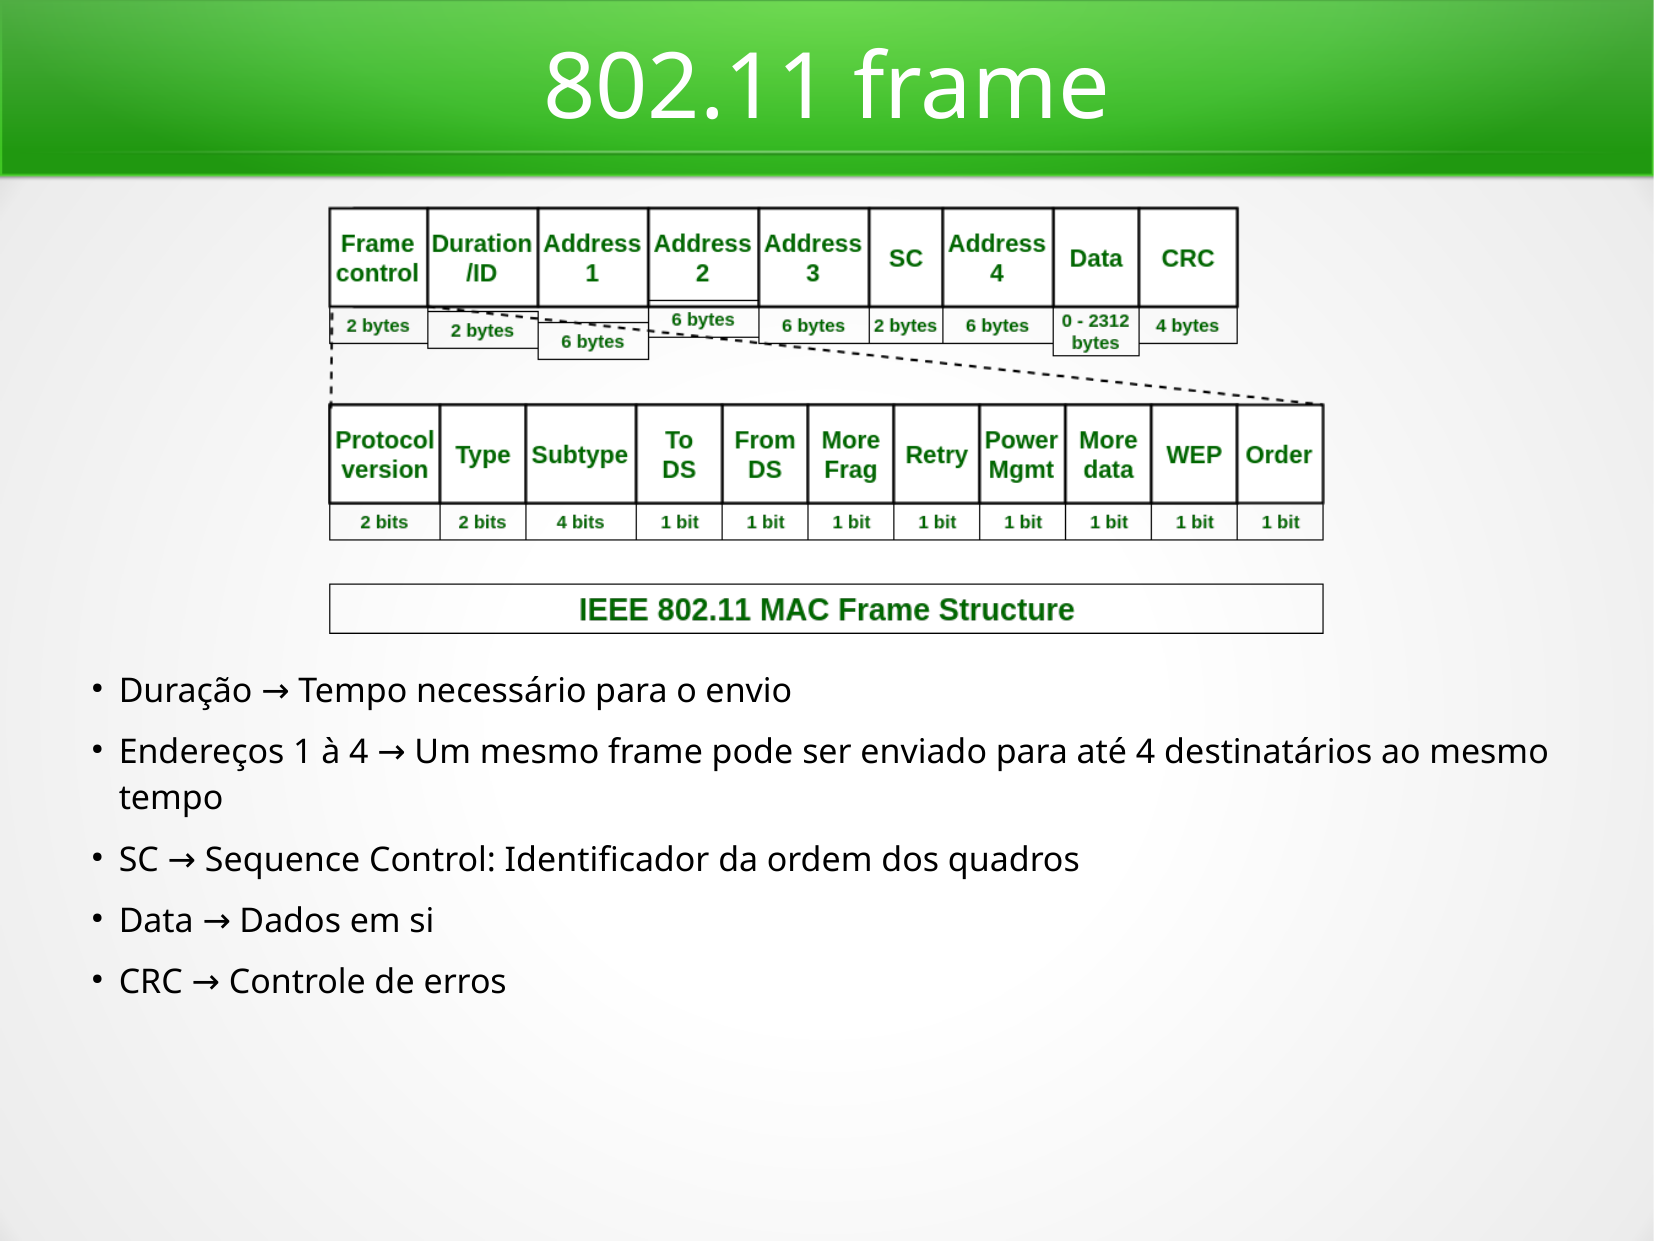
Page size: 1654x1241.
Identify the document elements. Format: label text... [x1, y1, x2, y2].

title 802.11 frame [82, 11, 1571, 154]
list Duração → Tempo necessário para o envio Endereços 1 à 4 → Um mesmo frame pode ser enviado para até 4 destinatários ao mesmo tempo SC → Sequence Control: Identificador da ordem dos quadros Data → Dados em si CRC → Controle de erros [82, 665, 1571, 1009]
picture [0, 0, 1654, 1241]
